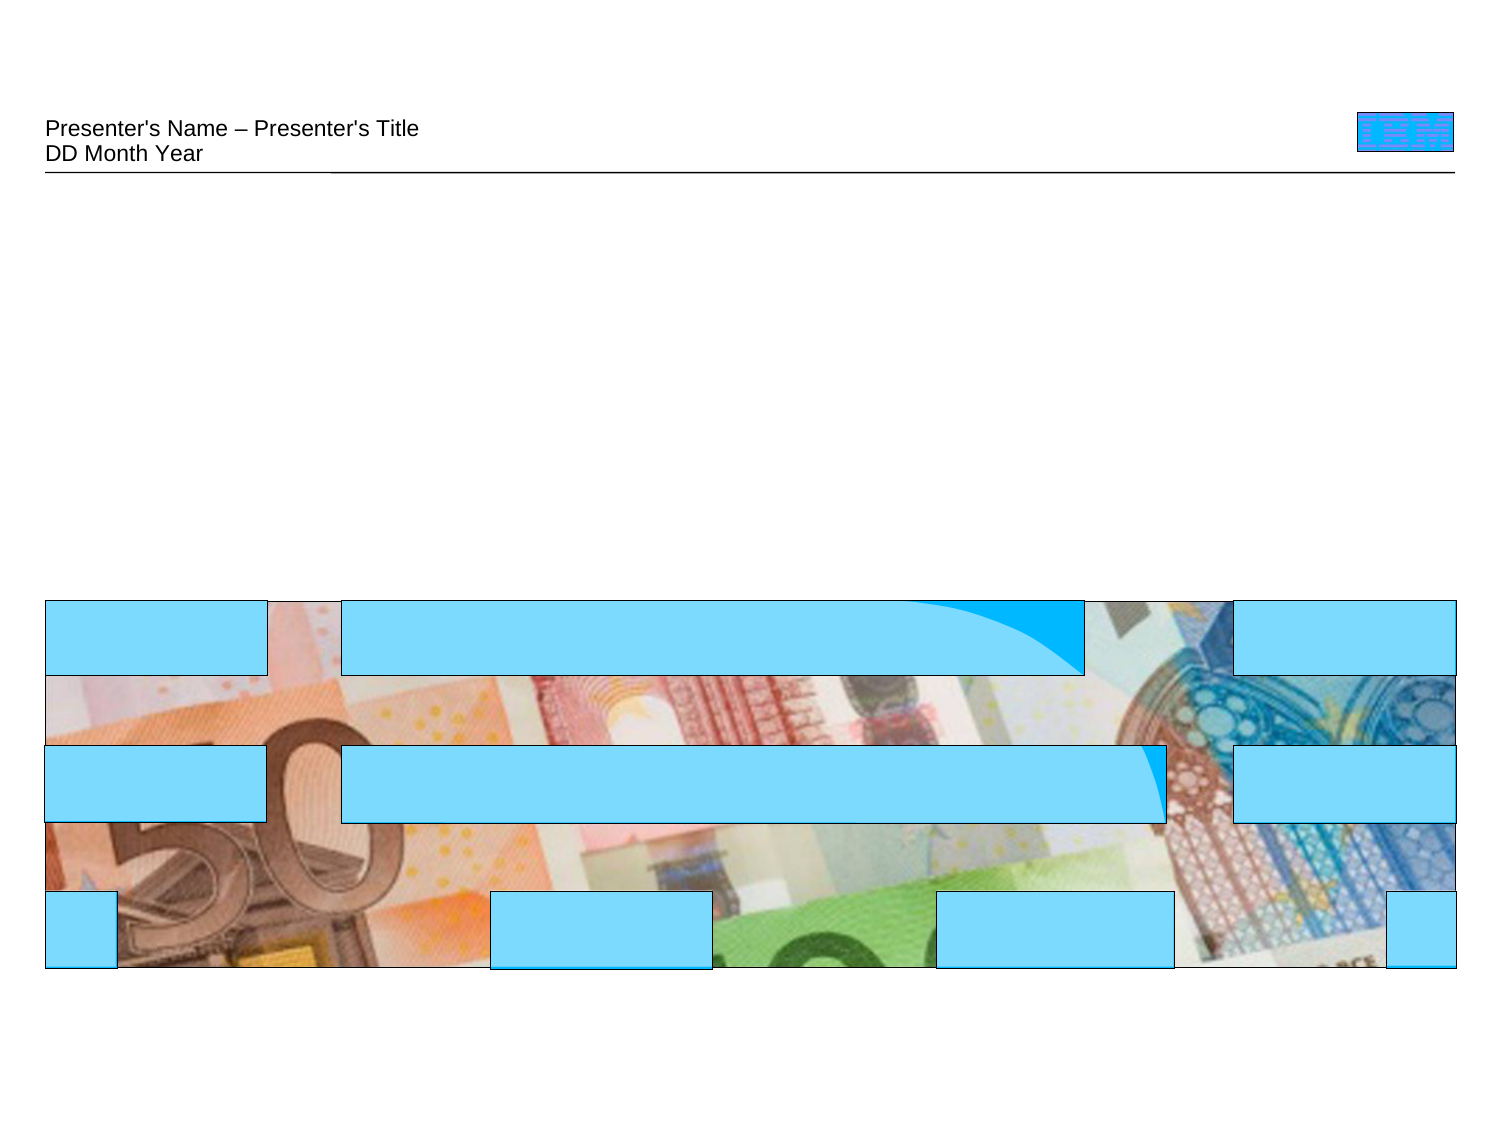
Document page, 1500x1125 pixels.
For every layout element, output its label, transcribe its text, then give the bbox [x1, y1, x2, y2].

picture [1274, 740, 1286, 745]
picture [342, 601, 1081, 675]
picture [937, 892, 1174, 966]
picture [491, 892, 712, 966]
picture [45, 602, 1457, 967]
picture [45, 746, 266, 820]
picture [1387, 892, 1456, 965]
picture [1234, 601, 1454, 675]
picture [46, 601, 267, 675]
picture [1234, 746, 1454, 823]
picture [46, 892, 115, 966]
text_box Presenter's Name – Presenter's Title DD Month Year [30, 86, 1306, 175]
